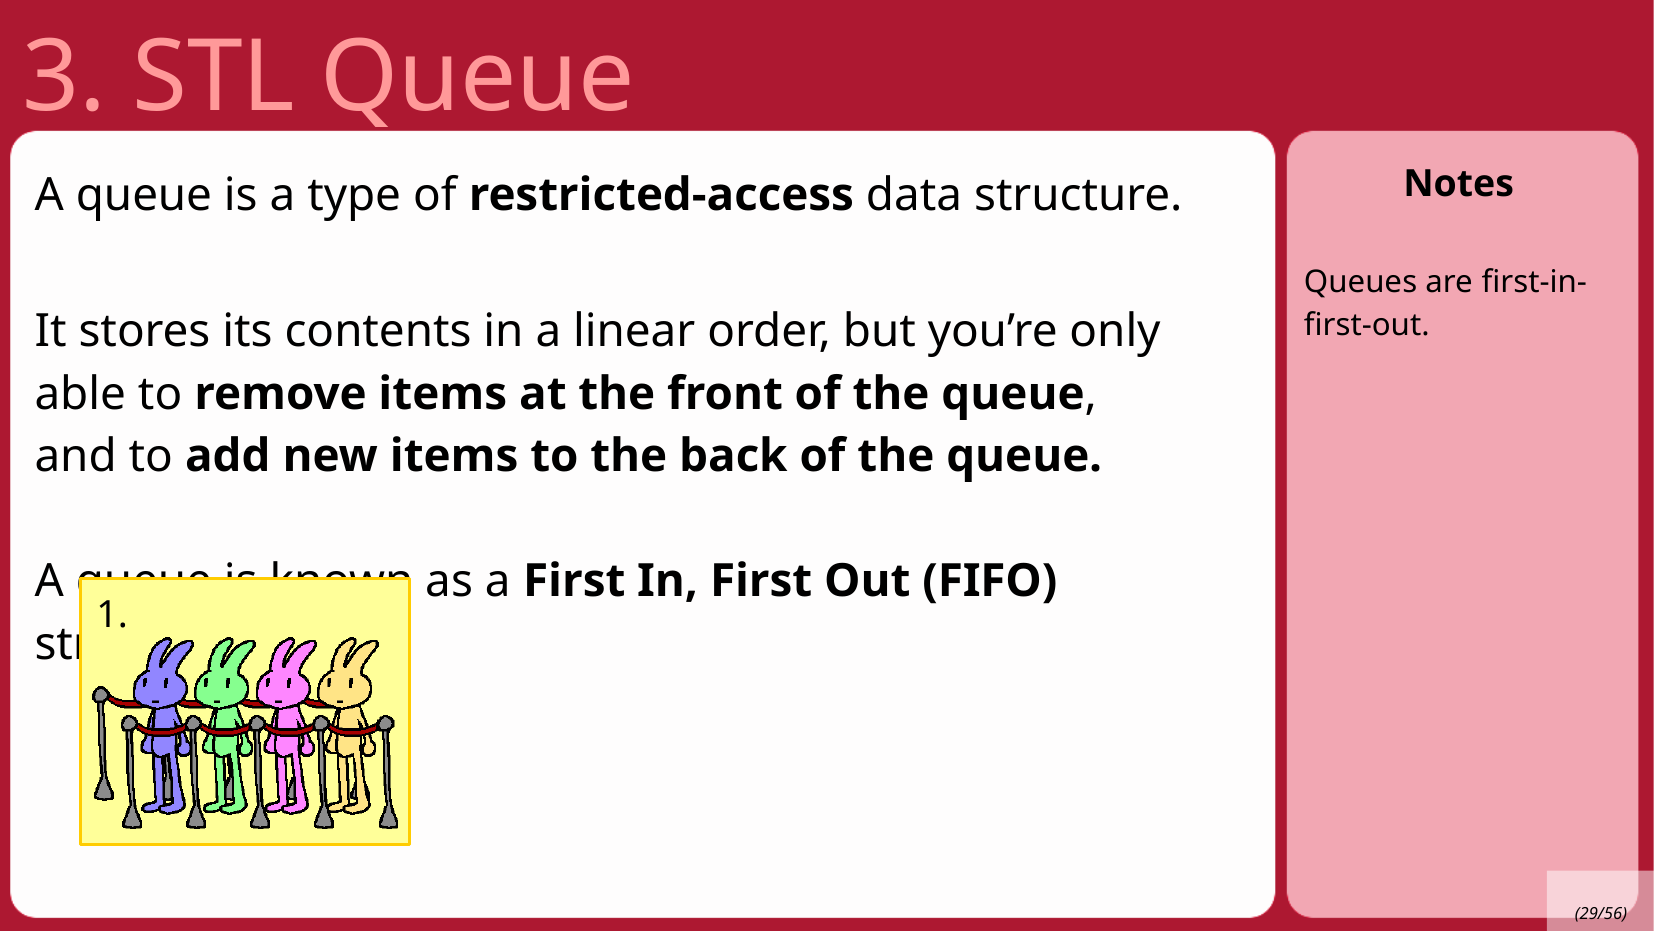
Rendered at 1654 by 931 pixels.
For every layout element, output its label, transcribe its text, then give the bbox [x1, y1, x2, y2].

text_box Notes Queues are first-in-first-out. [1289, 149, 1629, 319]
picture [0, 0, 1654, 931]
title 3. STL Queue [22, 7, 1511, 136]
text_box A queue is a type of restricted-access data structure. It stores its contents in a linear order, but you’re only able to remove items at the front of the queue, and to add new items to the back of the queue. A queue is known as a First In, First Out (FIFO) structure. [34, 160, 1248, 531]
text_box (<number>/56) [1546, 877, 1654, 931]
text_box 1. [80, 578, 410, 845]
